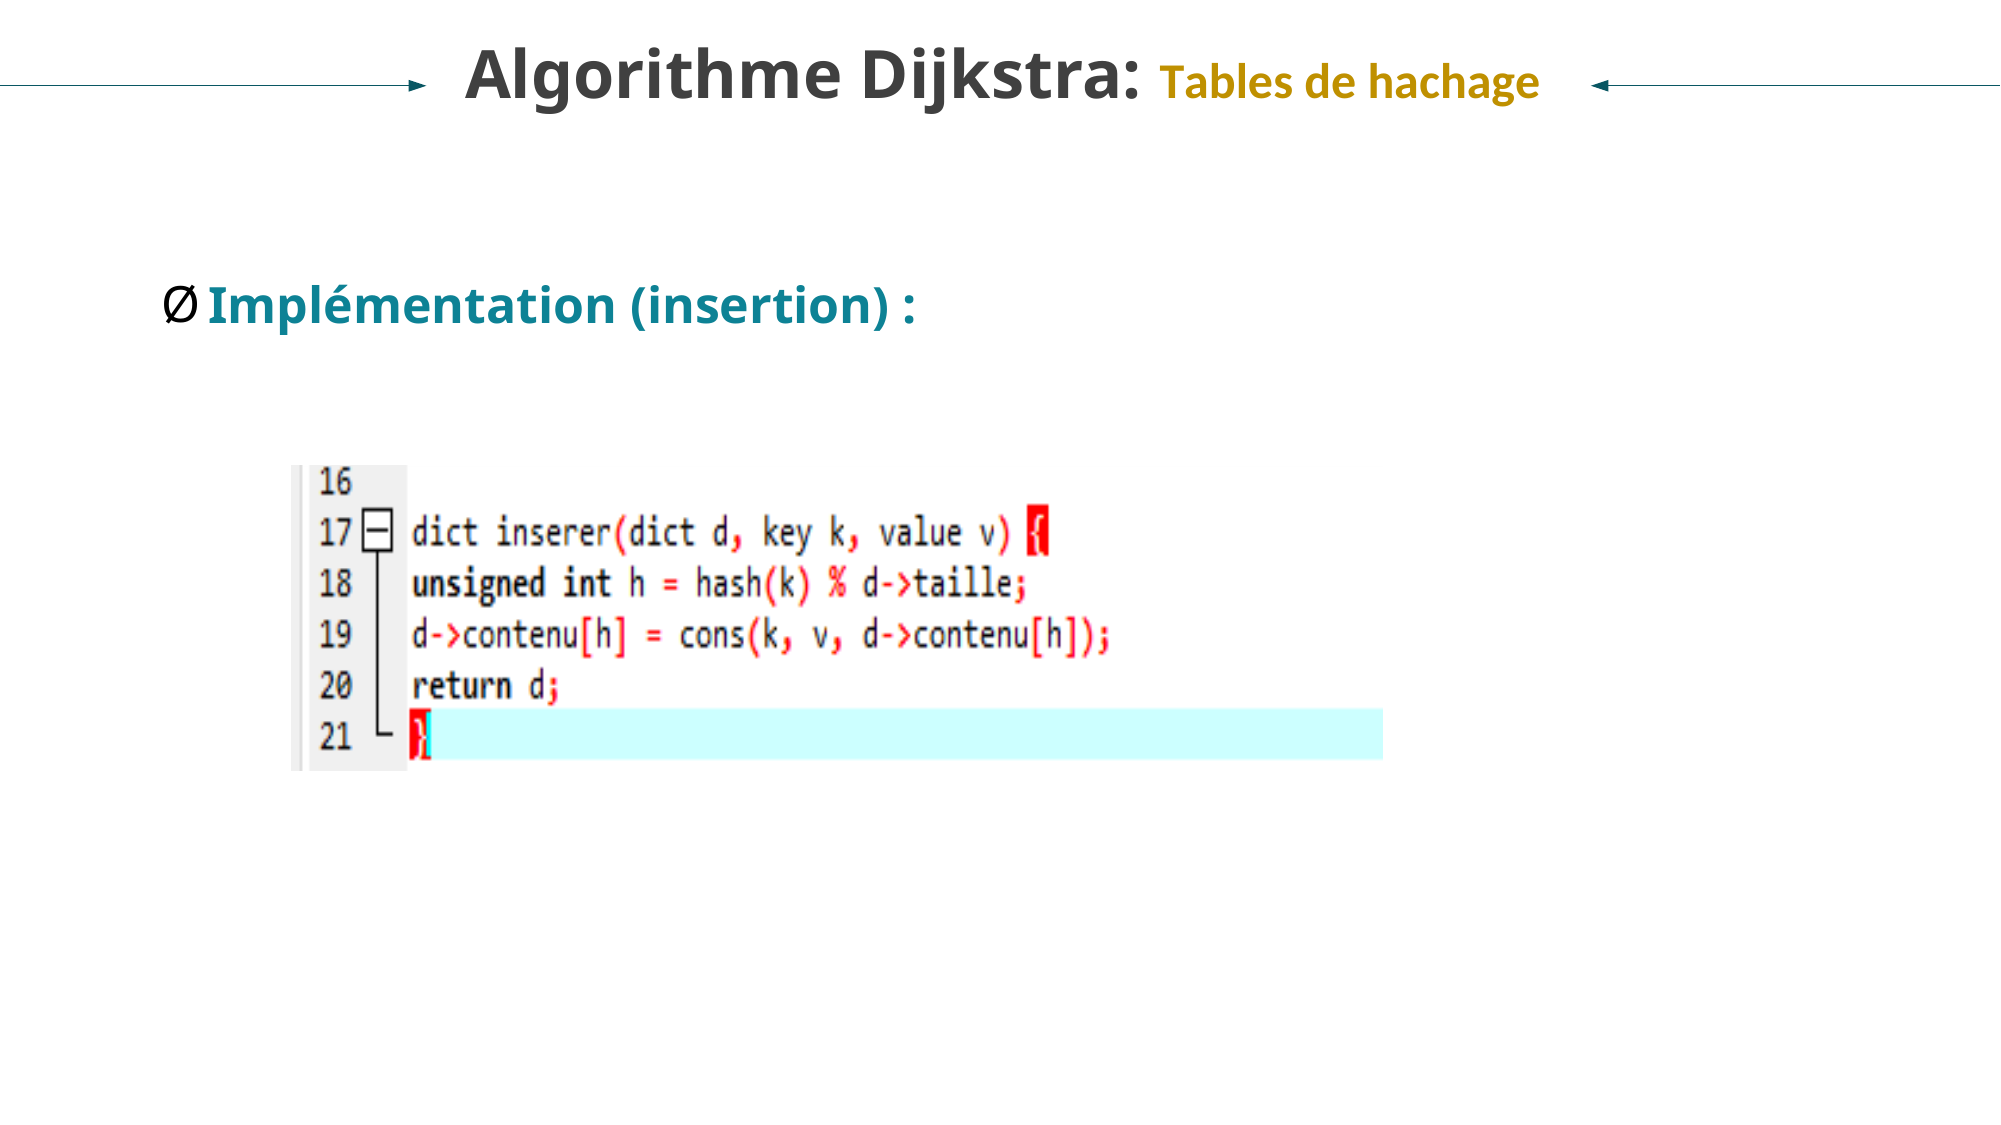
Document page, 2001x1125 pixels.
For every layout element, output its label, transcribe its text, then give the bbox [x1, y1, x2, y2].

text_box Implémentation (insertion) : [146, 265, 1591, 342]
text_box Algorithme Dijkstra: Tables de hachage [267, 41, 1750, 115]
picture [291, 465, 1383, 771]
